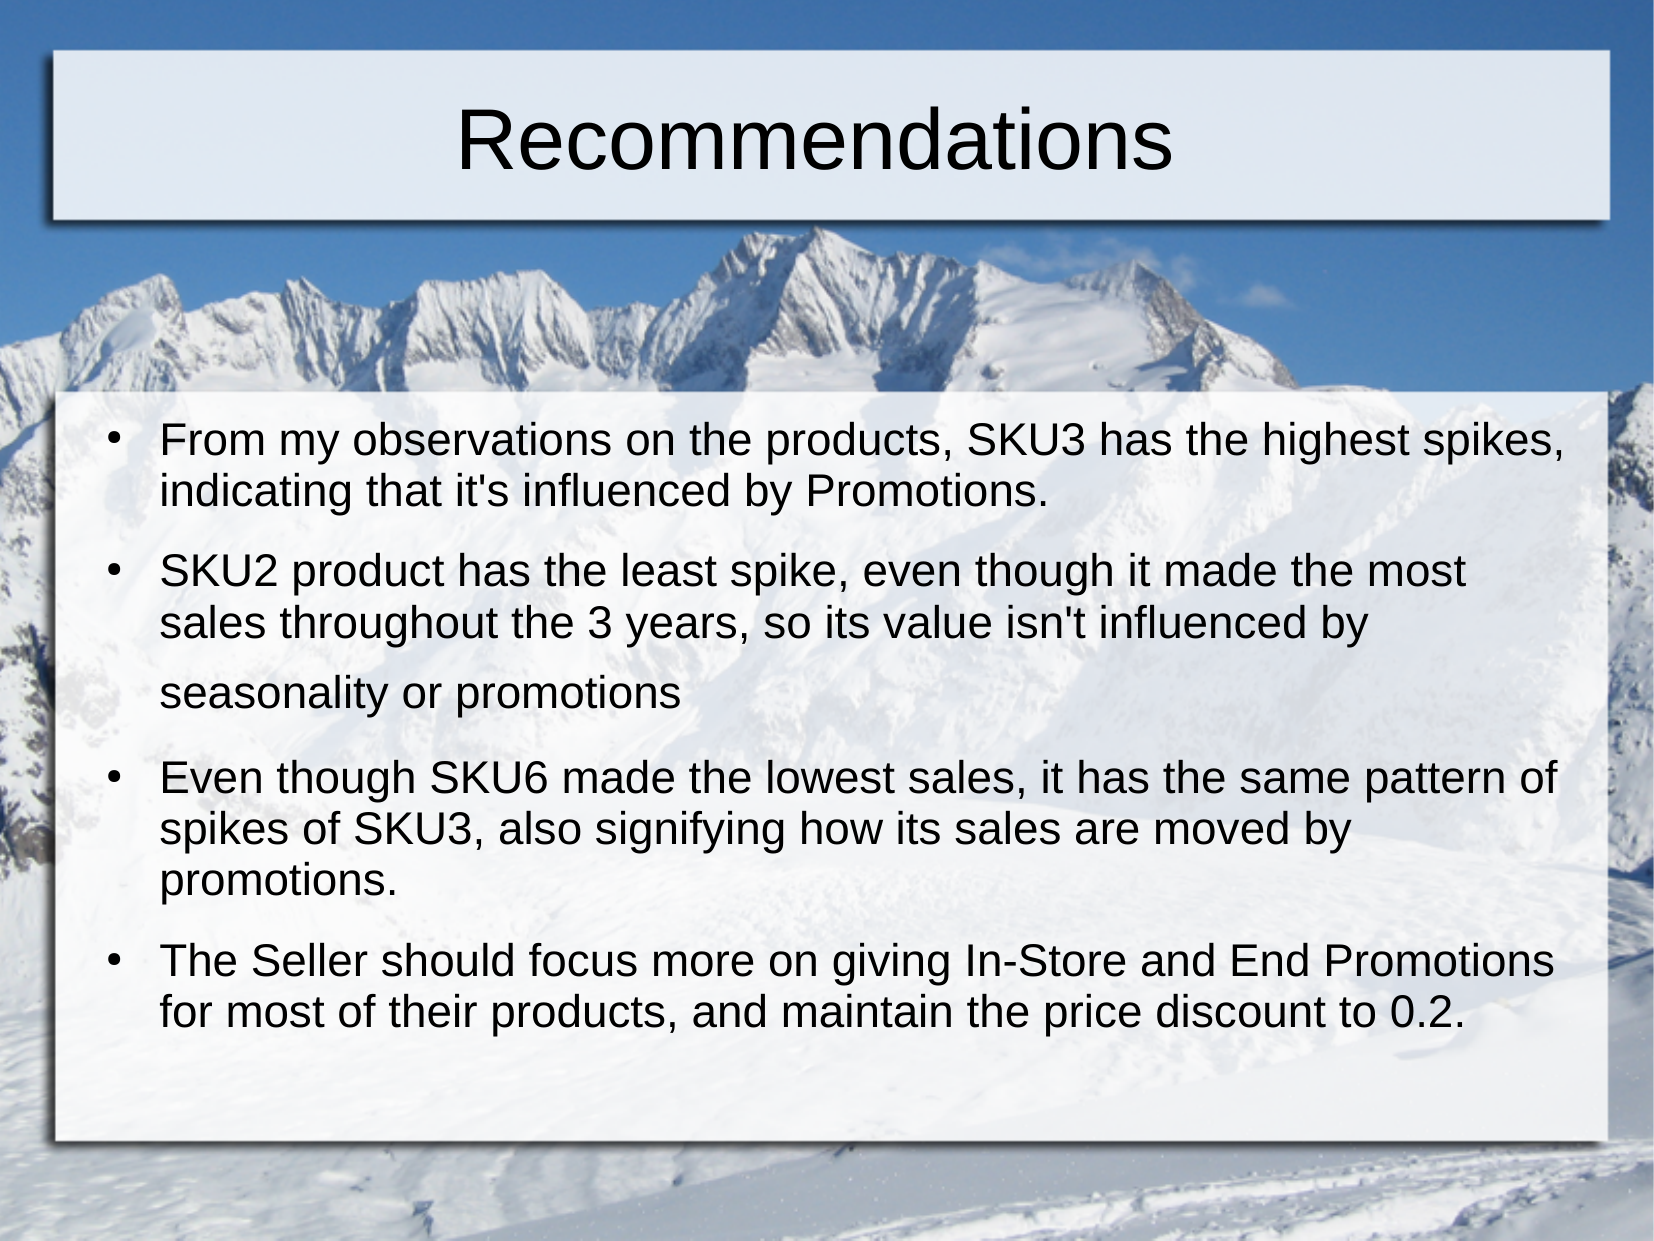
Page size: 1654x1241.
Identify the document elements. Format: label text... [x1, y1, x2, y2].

title Recommendations [59, 61, 1595, 219]
list From my observations on the products, SKU3 has the highest spikes, indicating that it's influenced by Promotions. SKU2 product has the least spike, even though it made the most sales throughout the 3 years, so its value isn't influenced by seasonality or promotions Even though SKU6 made the lowest sales, it has the same pattern of spikes of SKU3, also signifying how its sales are moved by promotions. The Seller should focus more on giving In-Store and End Promotions for most of their products, and maintain the price discount to 0.2. [88, 413, 1571, 1109]
picture [0, 0, 1654, 1241]
